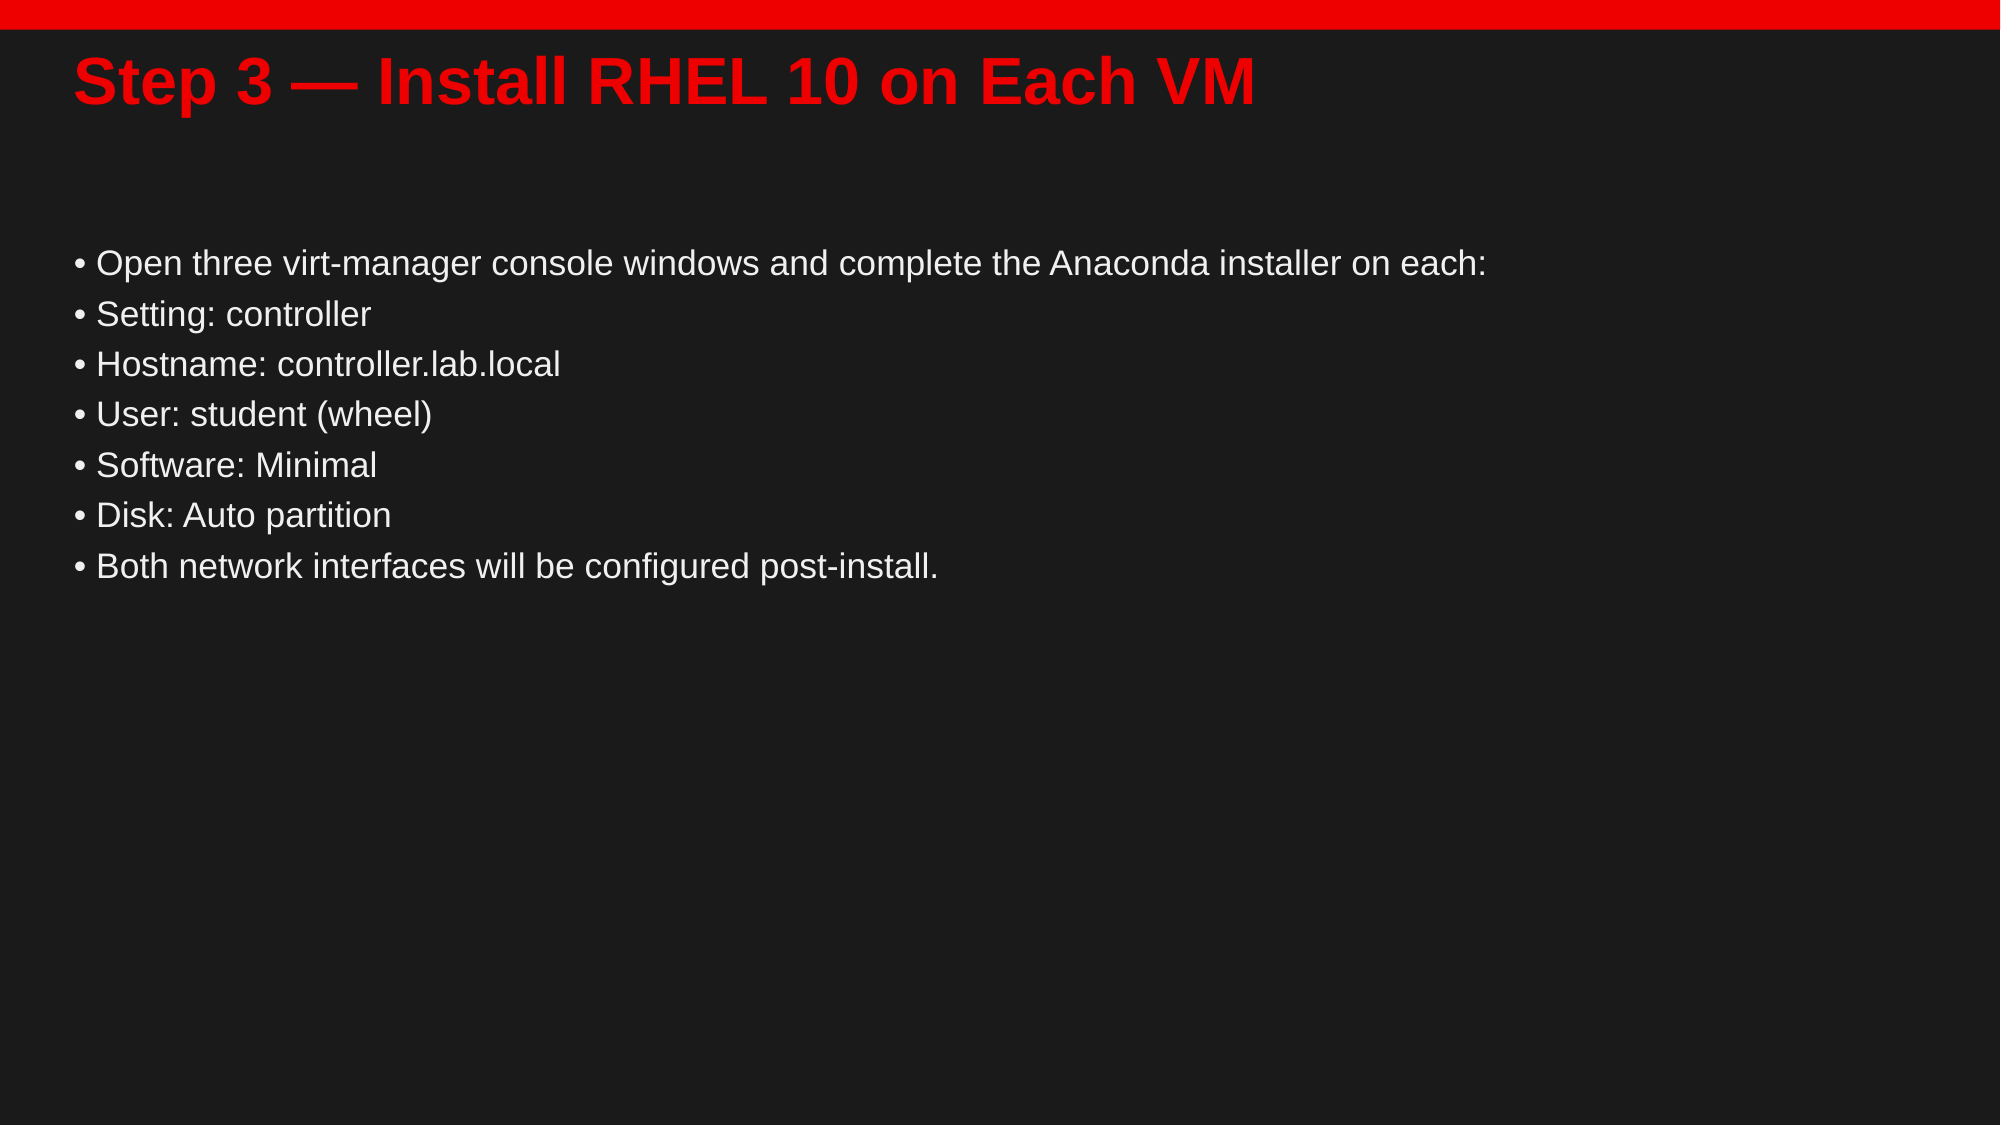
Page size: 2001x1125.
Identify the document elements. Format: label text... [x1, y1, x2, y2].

text_box [0, 0, 2001, 30]
text_box • Open three virt-manager console windows and complete the Anaconda installer on each: • Setting: controller • Hostname: controller.lab.local • User: student (wheel) • Software: Minimal • Disk: Auto partition • Both network interfaces will be configured post-install. [59, 236, 1942, 1037]
text_box Step 3 — Install RHEL 10 on Each VM [59, 36, 1942, 208]
